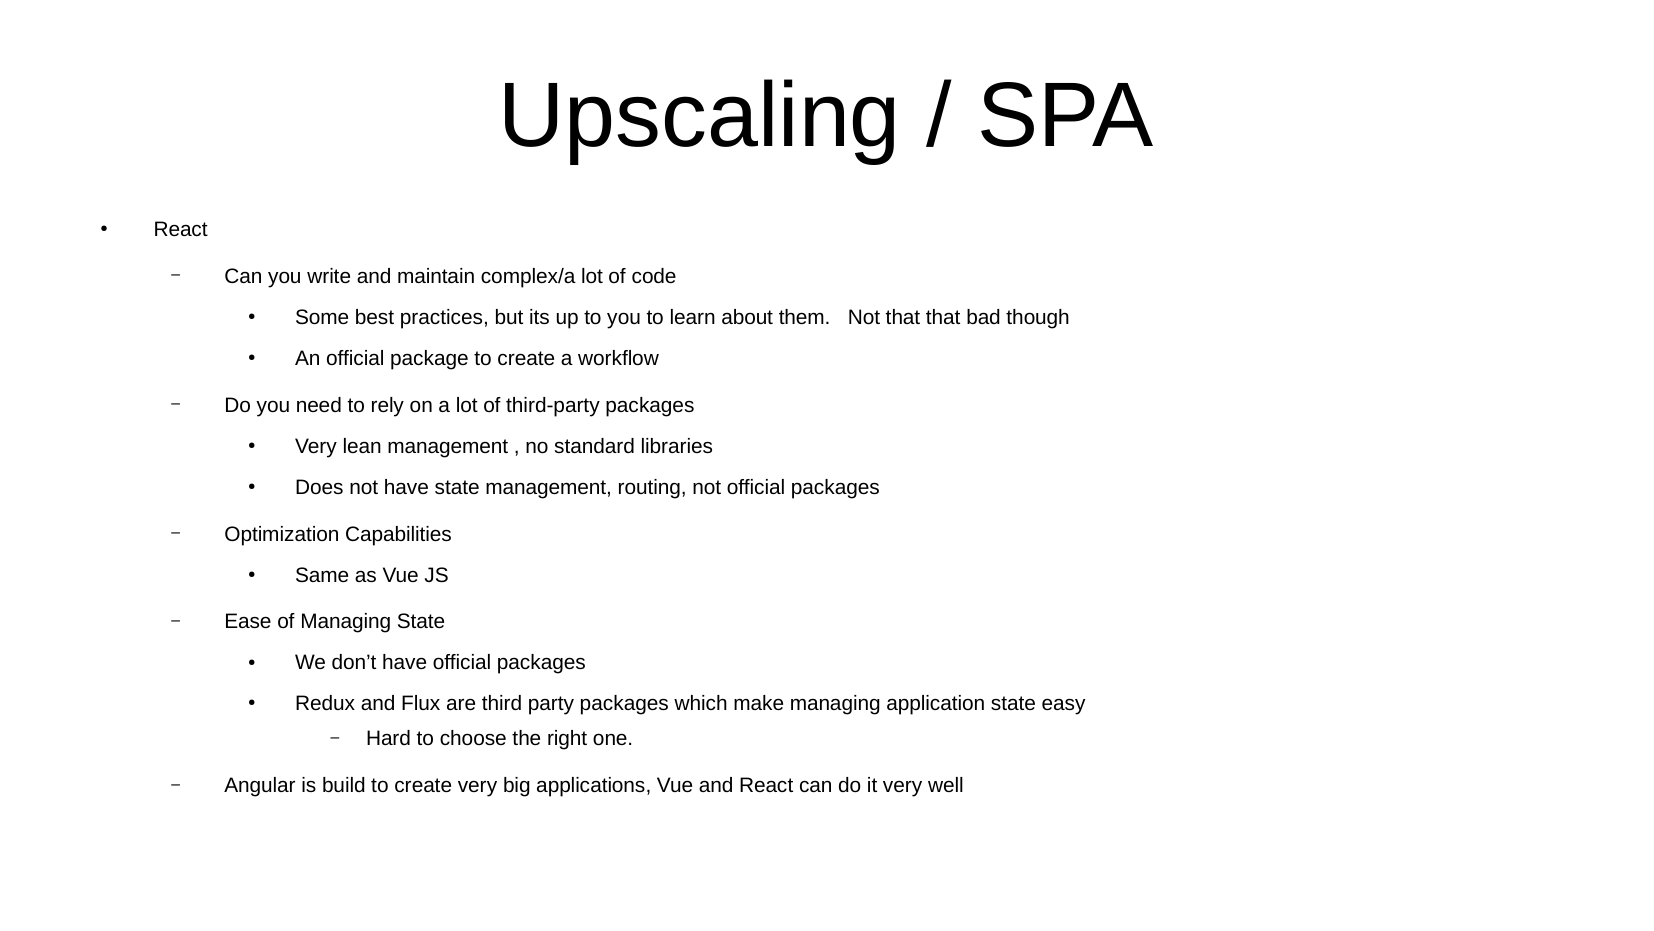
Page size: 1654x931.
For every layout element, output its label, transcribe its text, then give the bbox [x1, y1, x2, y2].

list React Can you write and maintain complex/a lot of code Some best practices, but its up to you to learn about them. Not that that bad though An official package to create a workflow Do you need to rely on a lot of third-party packages Very lean management , no standard libraries Does not have state management, routing, not official packages Optimization Capabilities Same as Vue JS Ease of Managing State We don’t have official packages Redux and Flux are third party packages which make managing application state easy Hard to choose the right one. Angular is build to create very big applications, Vue and React can do it very well [82, 217, 1571, 901]
title Upscaling / SPA [82, 37, 1571, 193]
